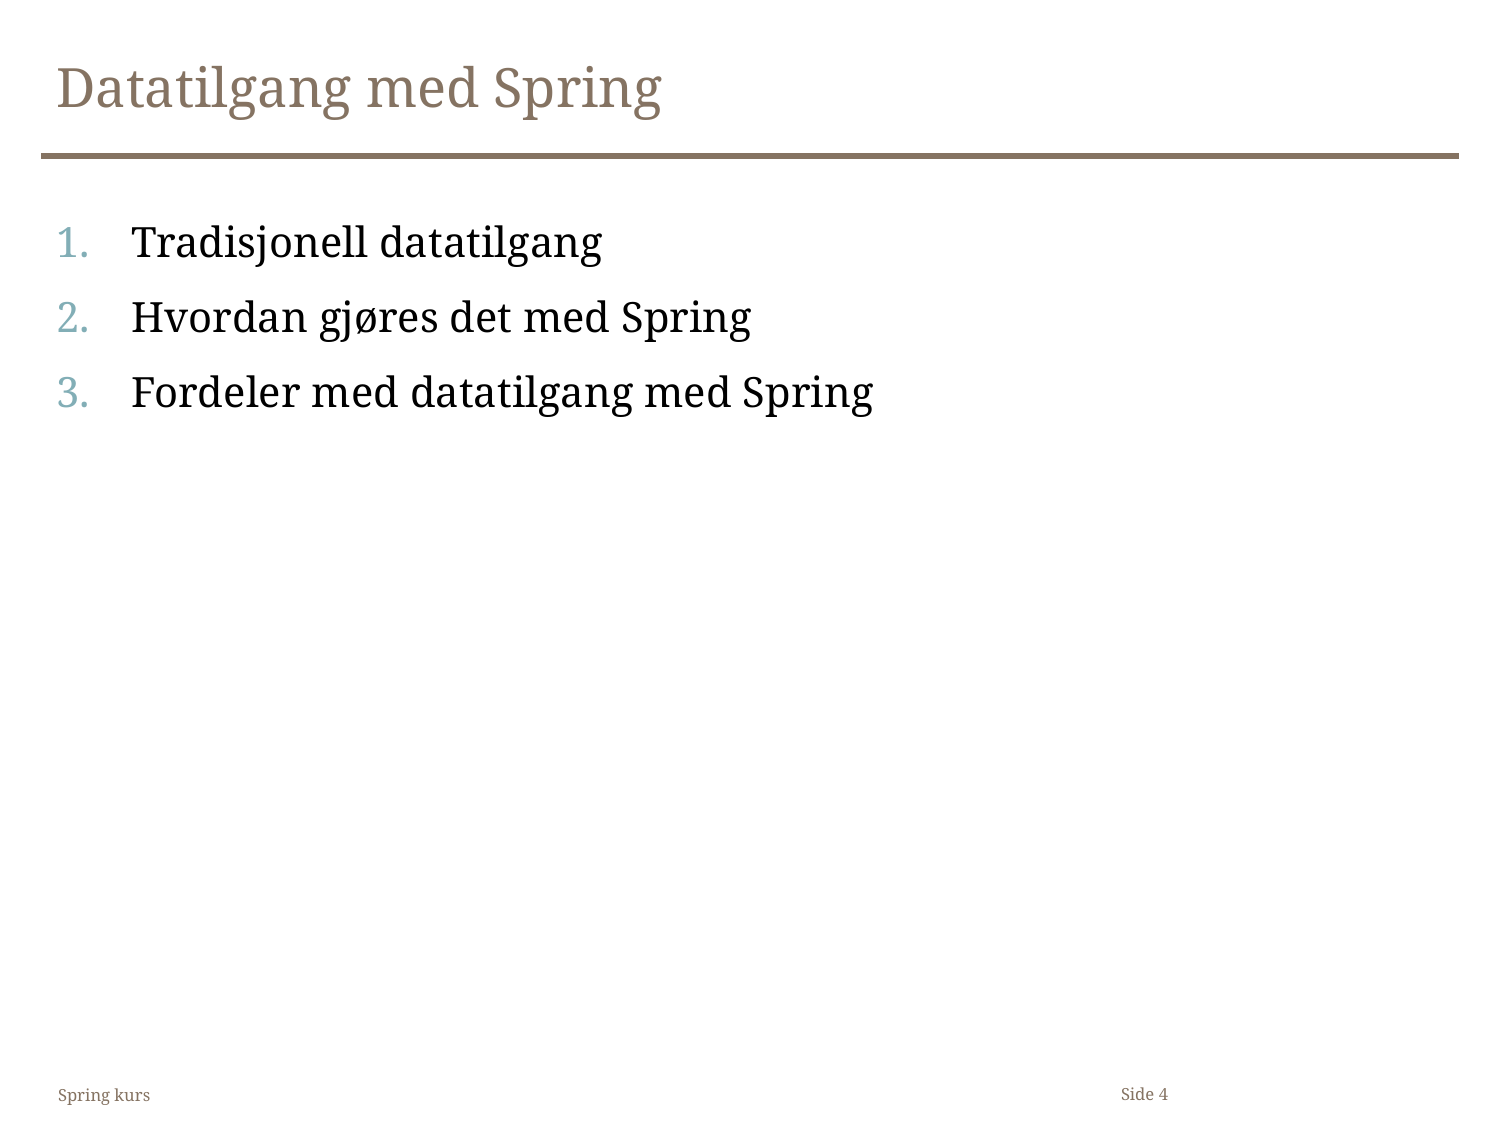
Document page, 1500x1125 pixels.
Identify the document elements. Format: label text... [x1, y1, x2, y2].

title Datatilgang med Spring [40, 27, 1459, 146]
text_box Side <number> [1105, 1065, 1457, 1125]
text_box Spring kurs [43, 1065, 751, 1125]
list Tradisjonell datatilgang Hvordan gjøres det med Spring Fordeler med datatilgang med Spring [41, 208, 1455, 1005]
